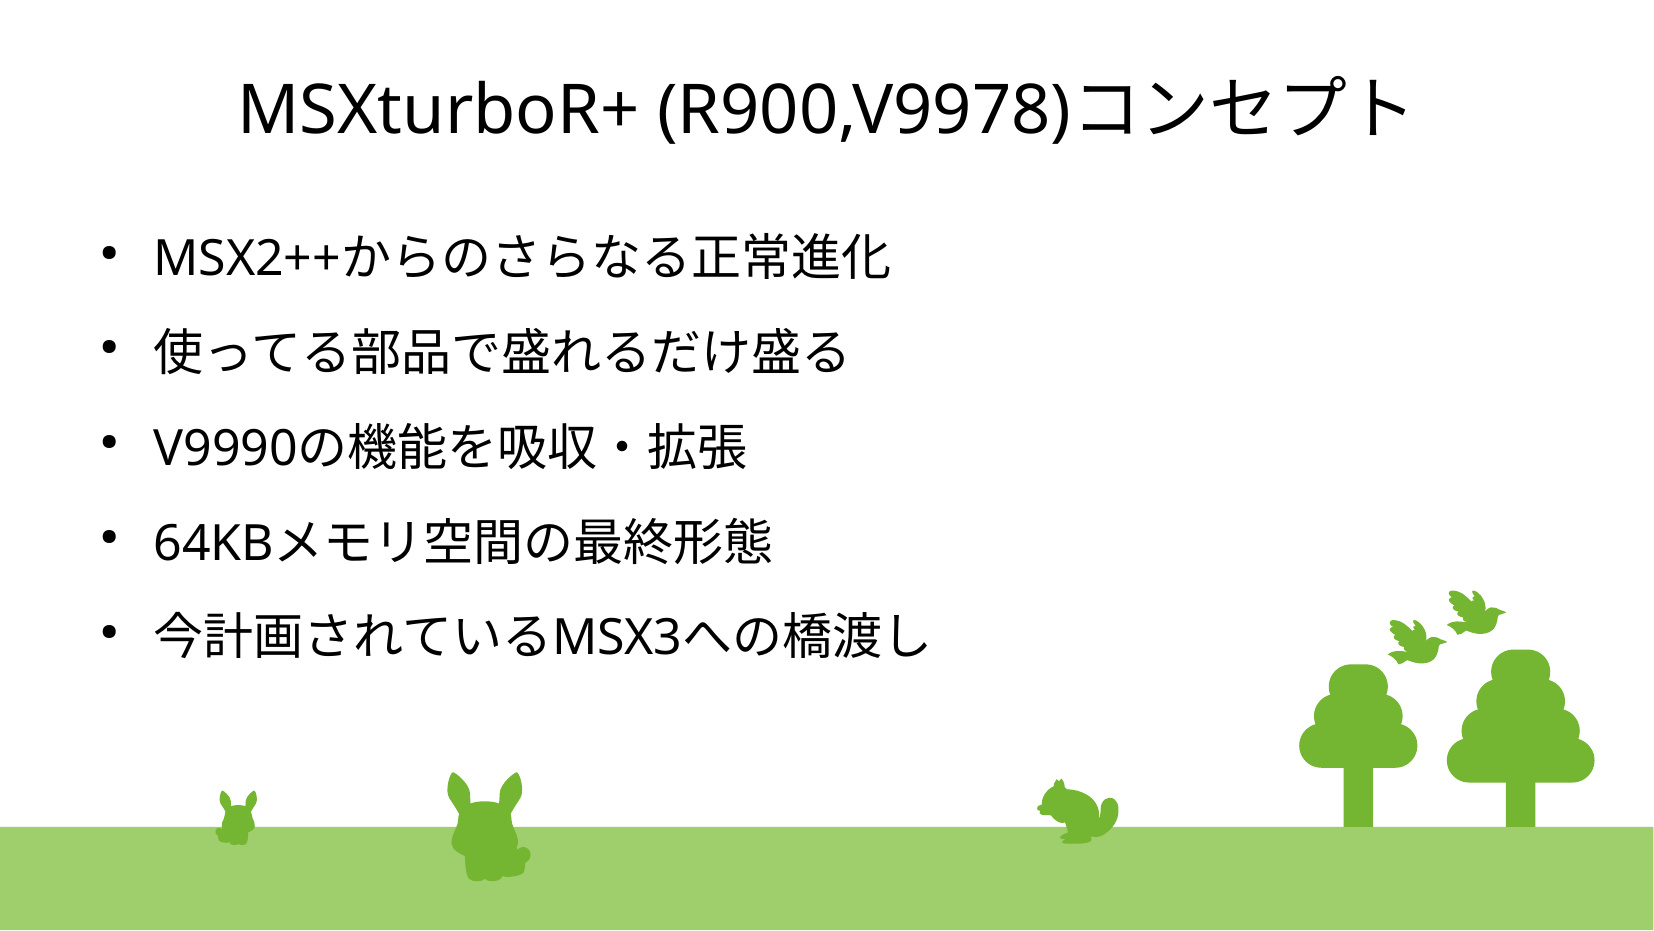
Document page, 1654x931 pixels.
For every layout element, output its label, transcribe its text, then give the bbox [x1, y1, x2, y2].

title MSXturboR+ (R900,V9978)コンセプト [88, 29, 1565, 178]
list MSX2++からのさらなる正常進化 使ってる部品で盛れるだけ盛る V9990の機能を吸収・拡張 64KBメモリ空間の最終形態 今計画されているMSX3への橋渡し [82, 217, 1571, 758]
